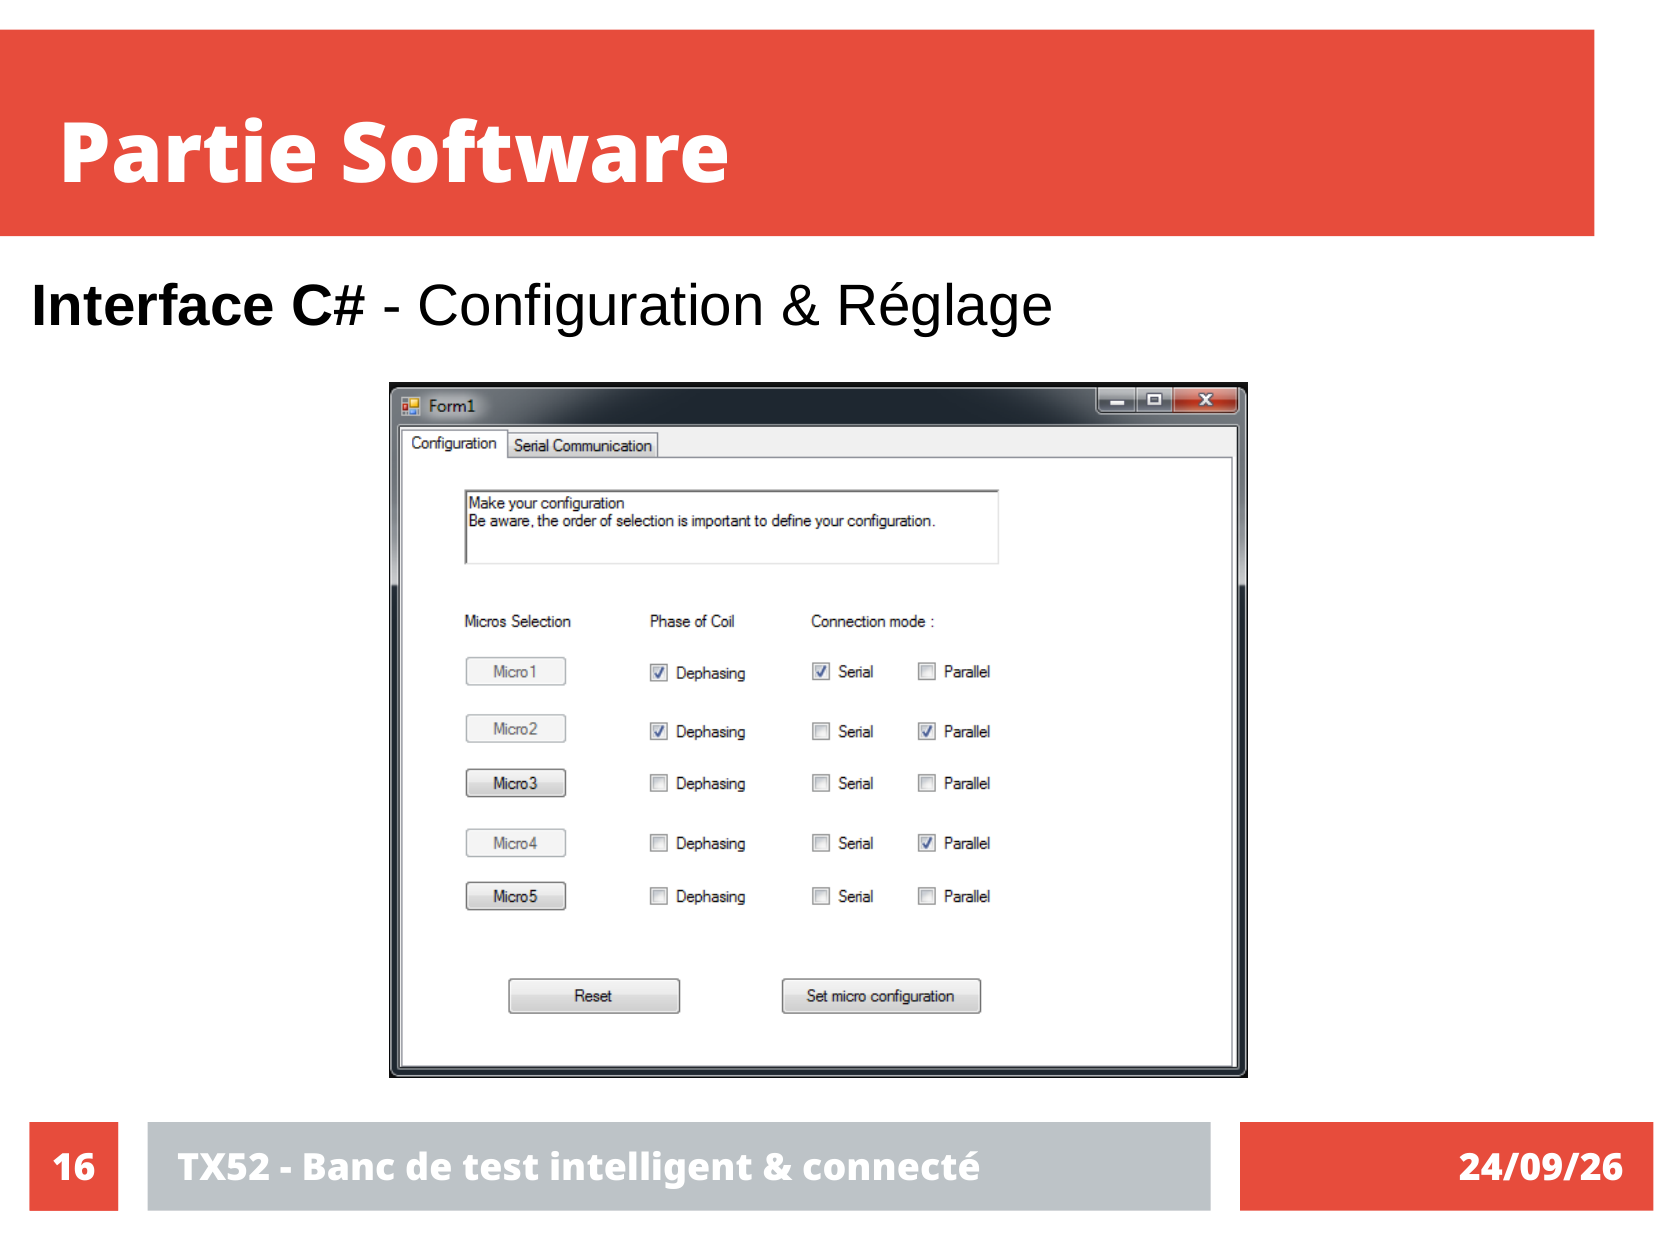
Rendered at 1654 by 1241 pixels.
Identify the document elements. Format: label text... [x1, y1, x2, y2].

picture [389, 382, 1248, 1078]
title Partie Software [59, 59, 1595, 207]
text_box Interface C# - Configuration & Réglage [17, 259, 1070, 346]
